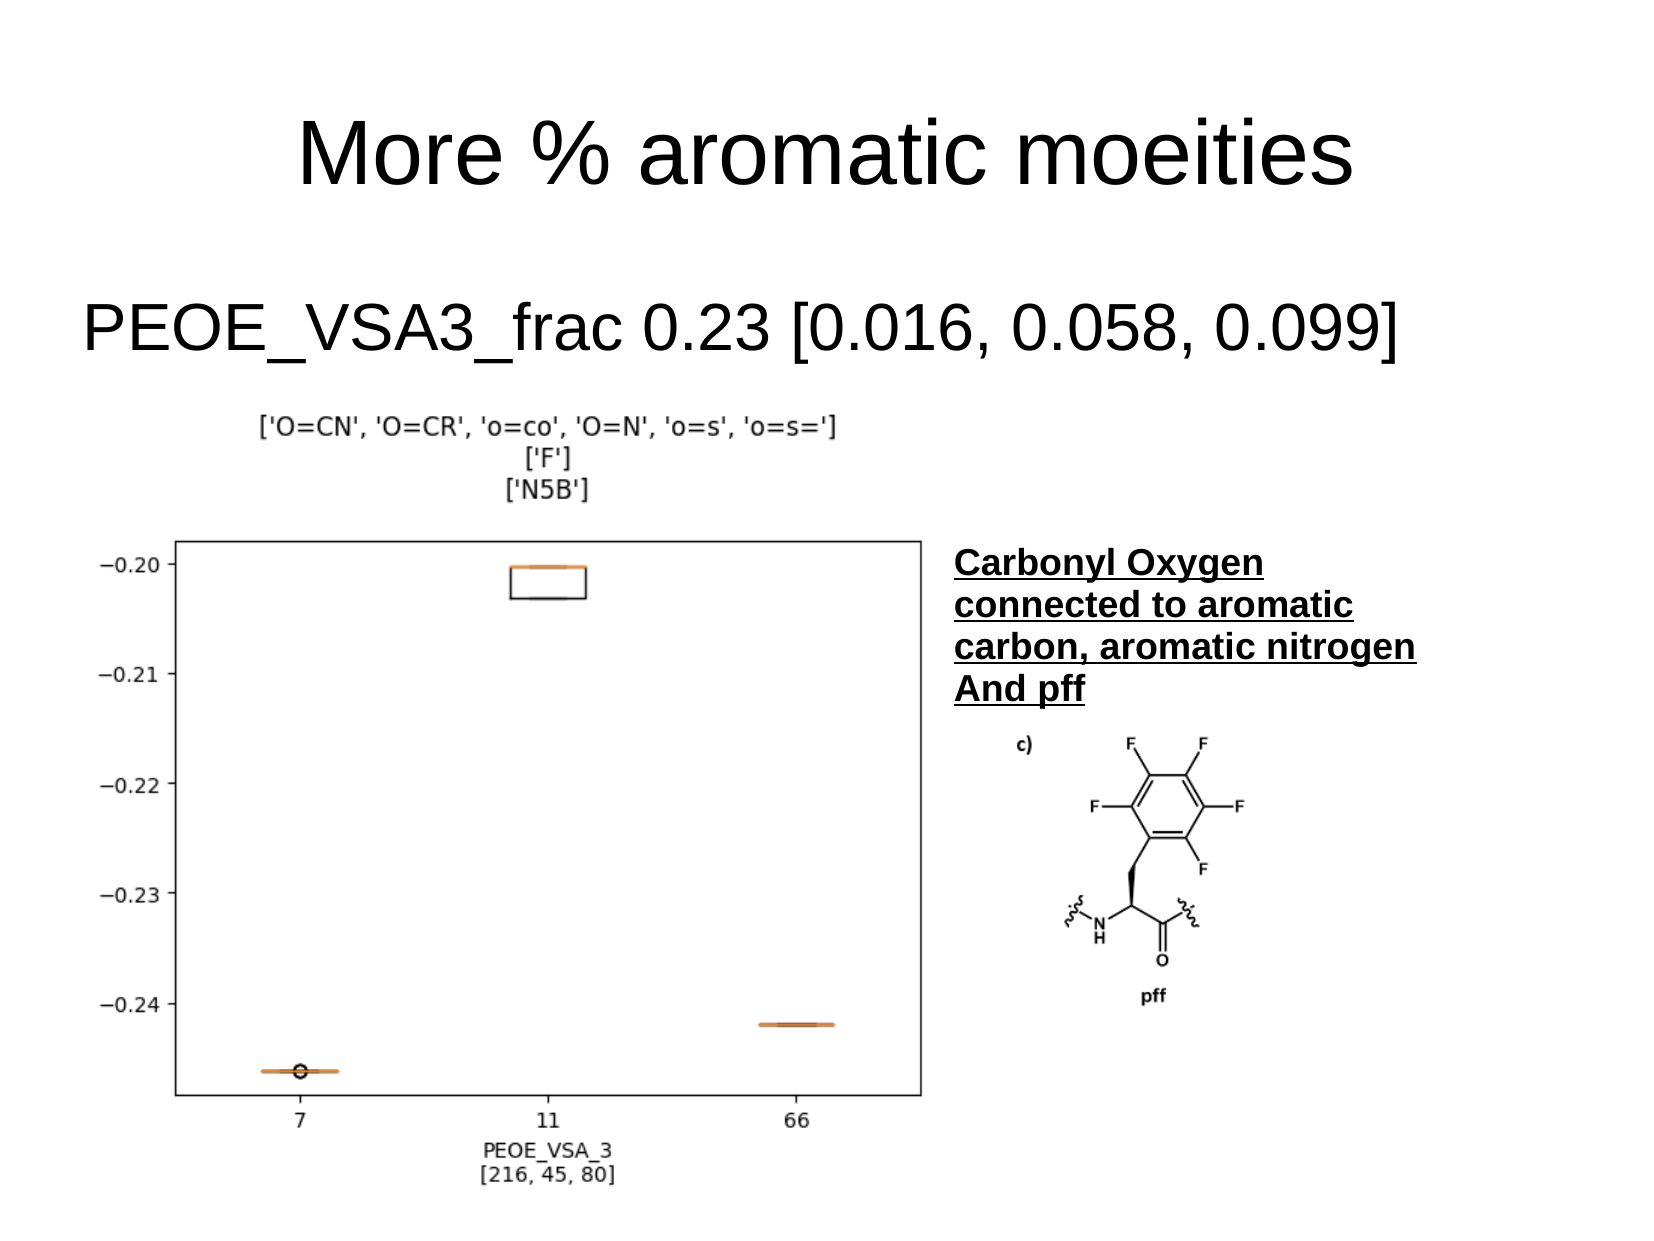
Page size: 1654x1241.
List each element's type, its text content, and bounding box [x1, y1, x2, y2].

title More % aromatic moeities [82, 49, 1571, 257]
picture [990, 720, 1276, 1010]
picture [82, 400, 940, 1201]
list PEOE_VSA3_frac 0.23 [0.016, 0.058, 0.099] [82, 290, 1571, 1010]
text_box Carbonyl Oxygen connected to aromatic carbon, aromatic nitrogen And pff [939, 534, 1465, 717]
